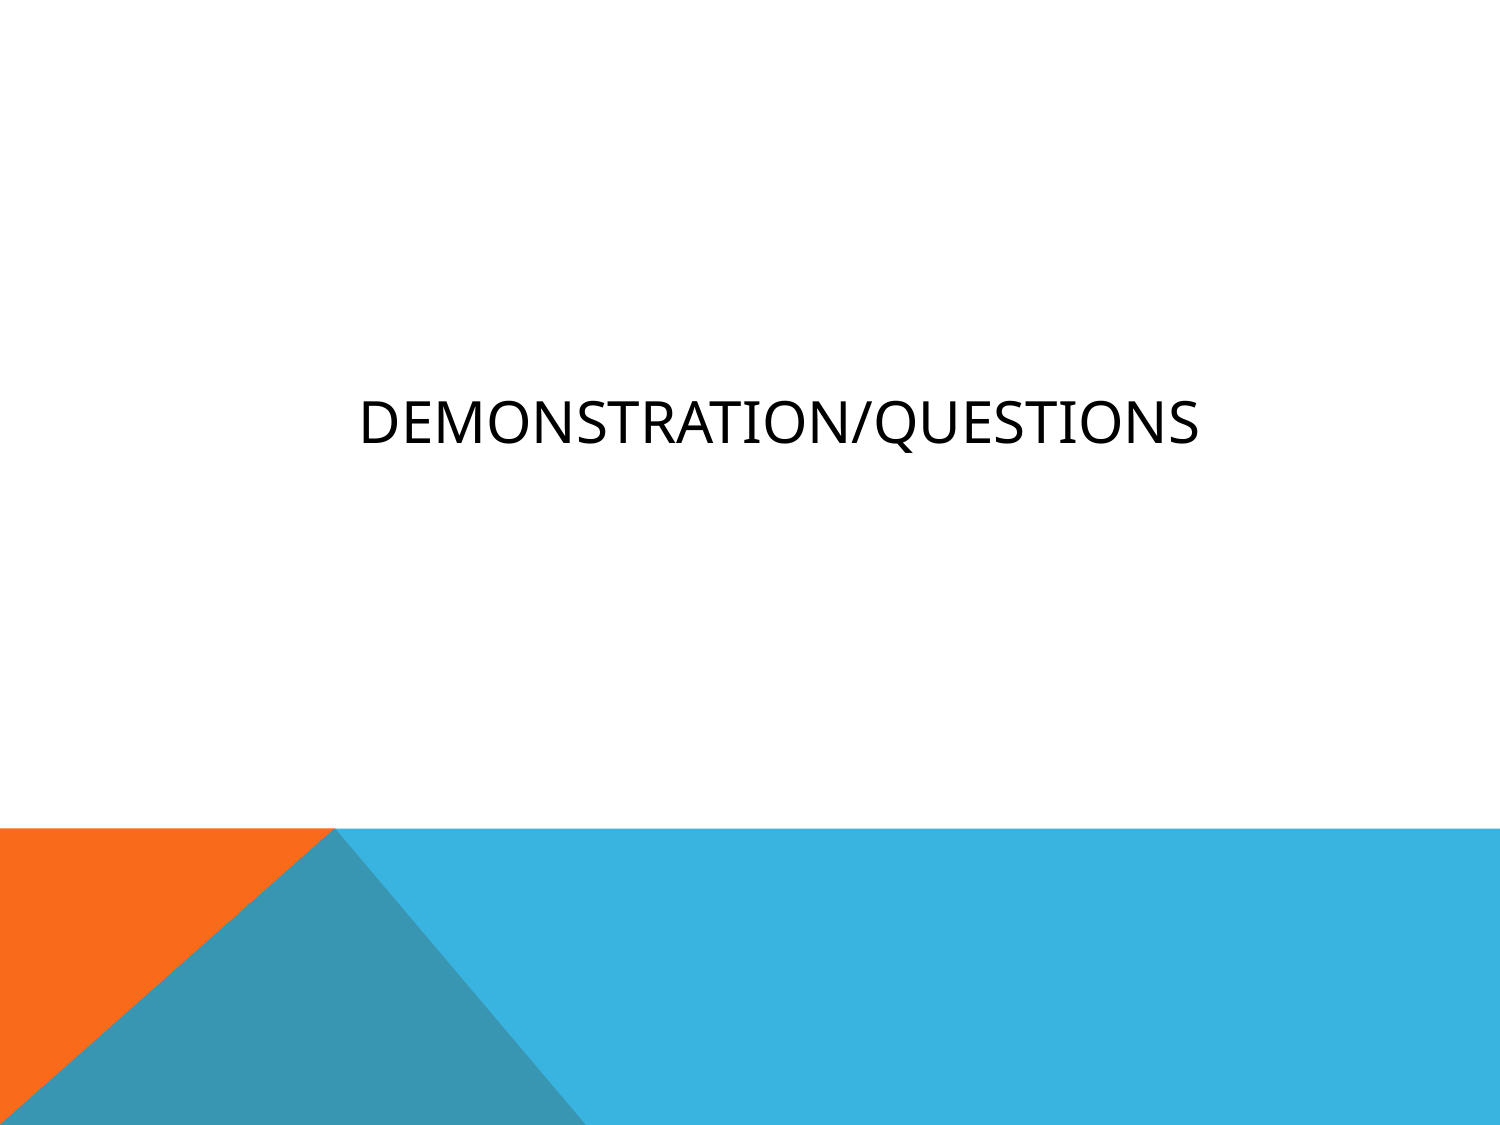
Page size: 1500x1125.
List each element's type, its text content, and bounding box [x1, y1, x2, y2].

title Demonstration/Questions [162, 375, 1397, 465]
